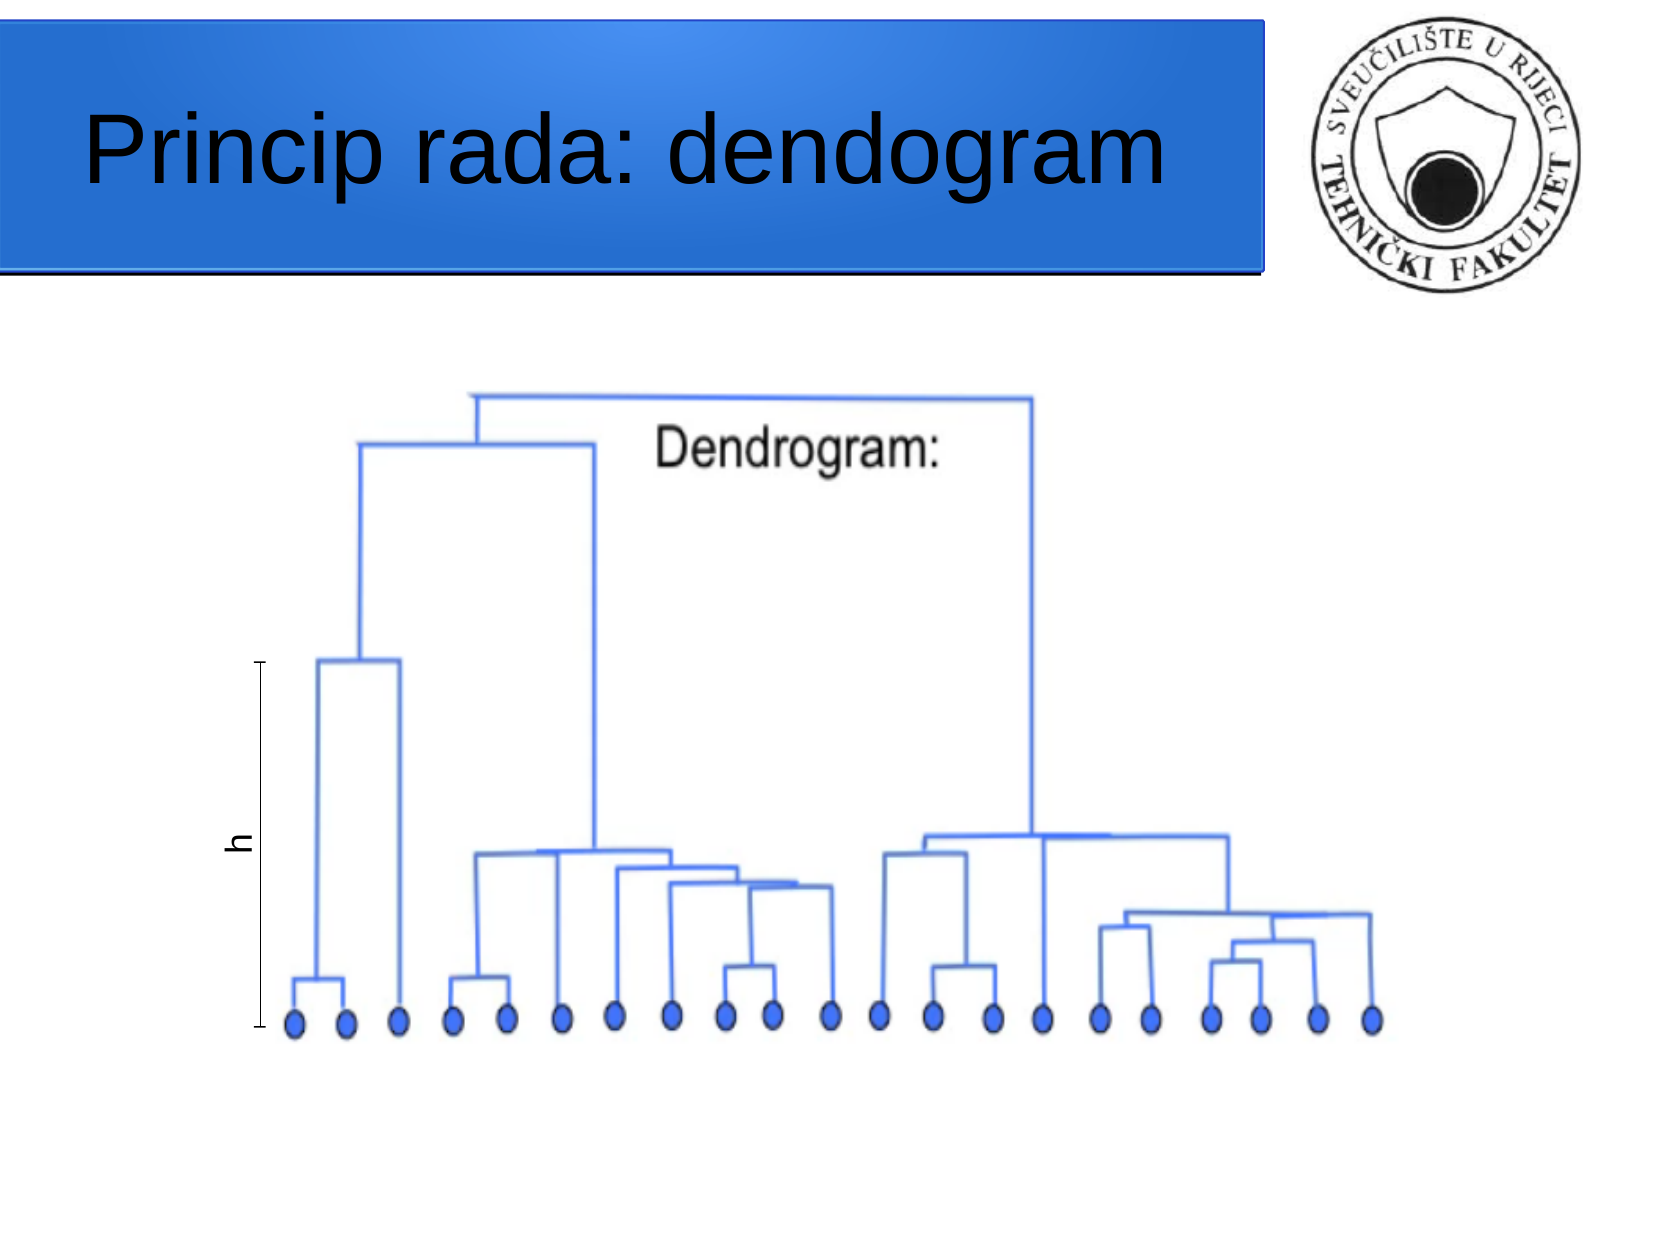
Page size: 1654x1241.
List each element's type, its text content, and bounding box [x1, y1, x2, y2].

picture [1277, 0, 1617, 298]
picture [224, 389, 1432, 1064]
title Princip rada: dendogram [82, 47, 1235, 252]
